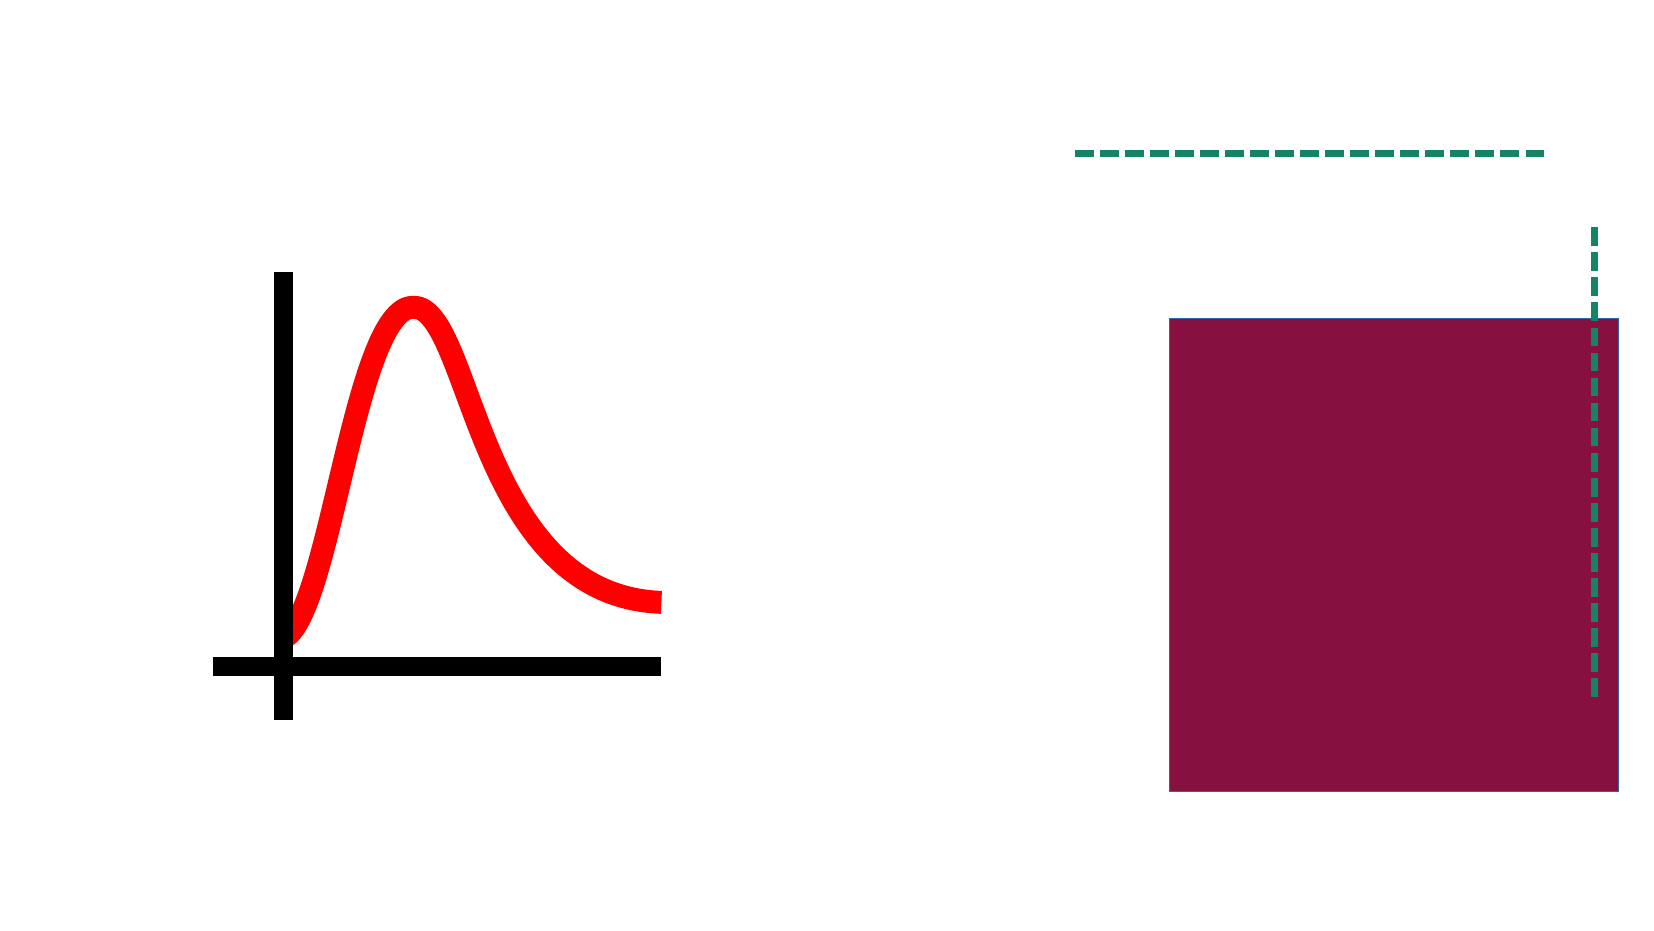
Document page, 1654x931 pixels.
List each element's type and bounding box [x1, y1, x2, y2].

text_box [1169, 318, 1619, 792]
